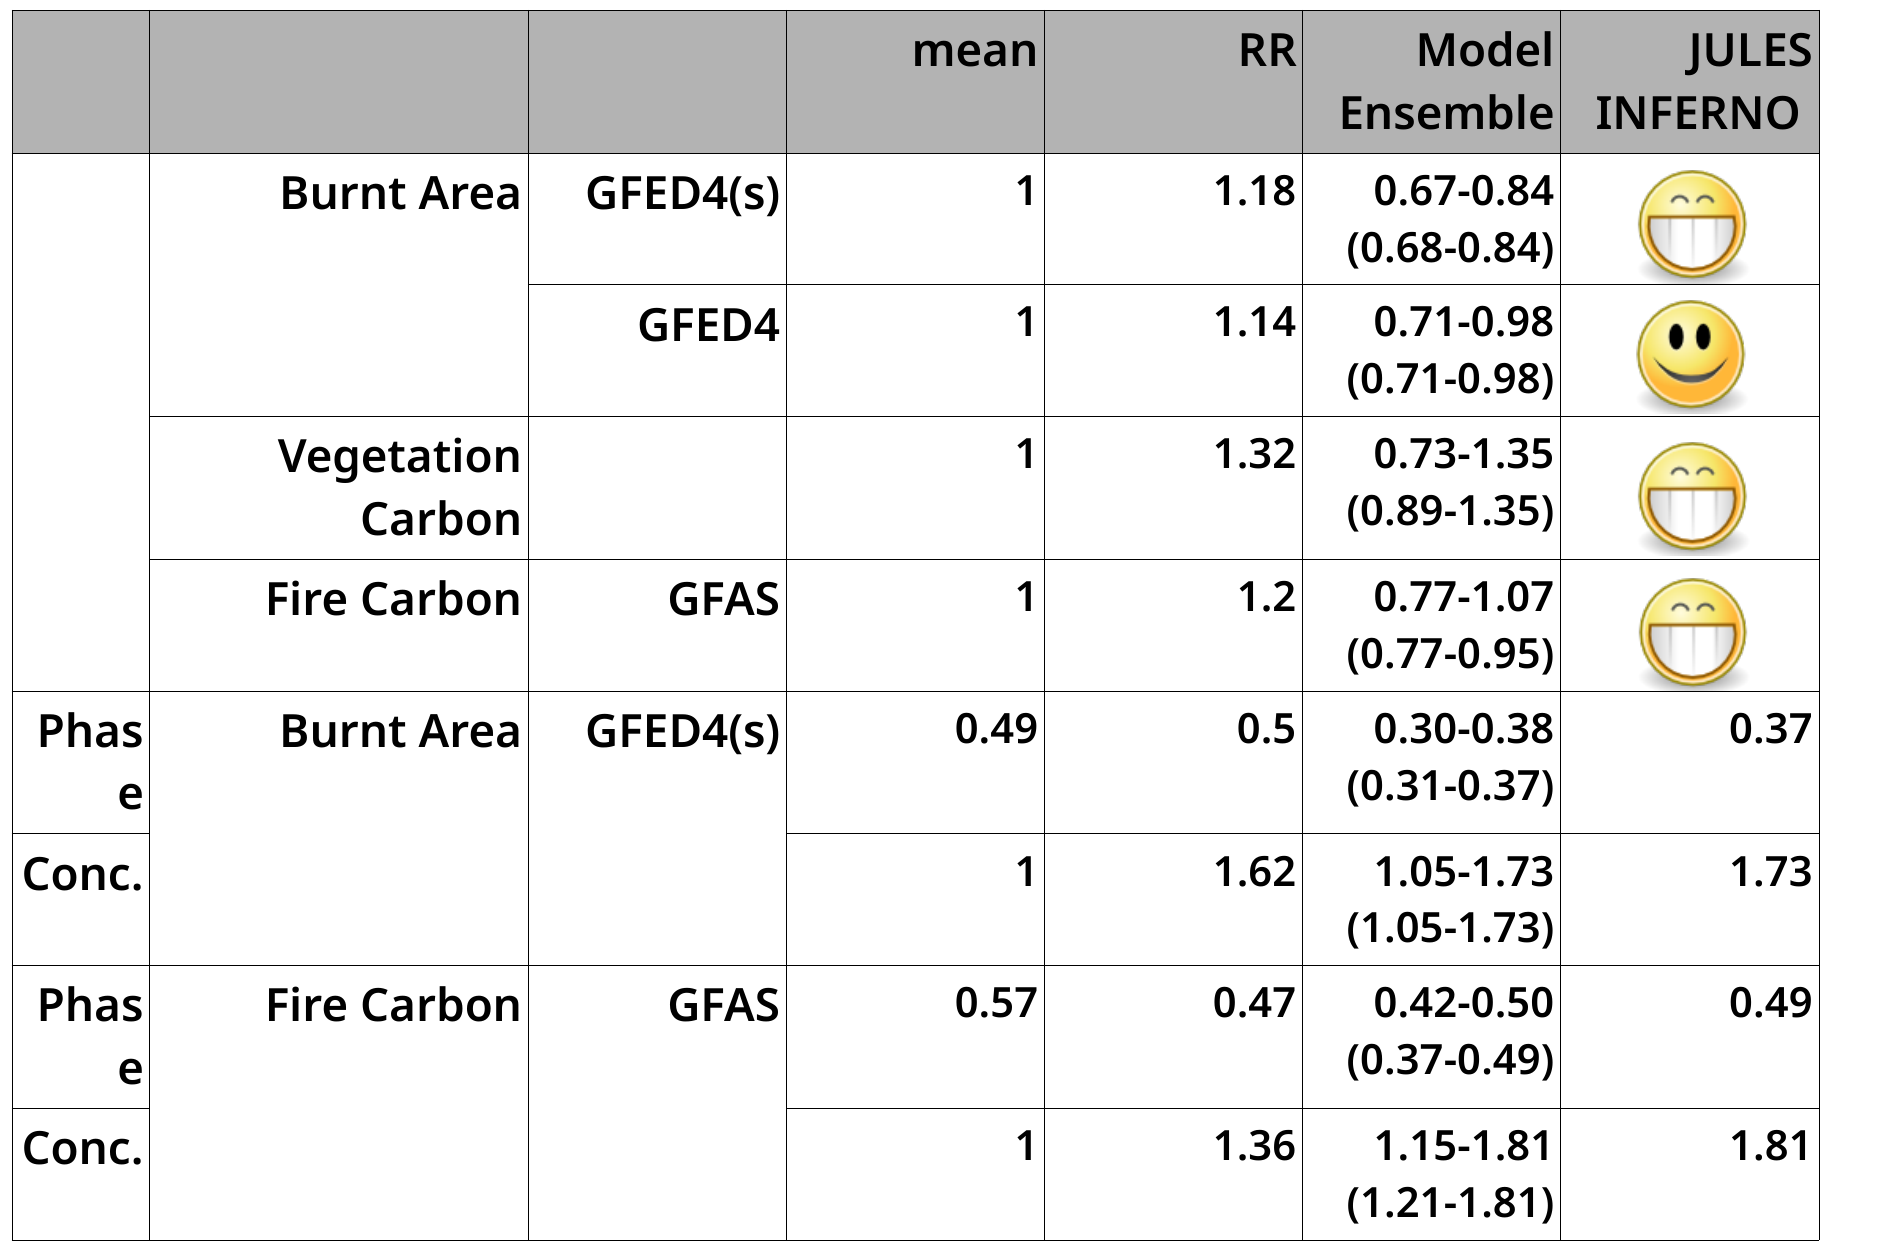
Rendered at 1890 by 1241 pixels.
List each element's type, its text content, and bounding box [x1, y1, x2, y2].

table_cell Phase [13, 966, 149, 1108]
table_cell 1 [787, 154, 1044, 284]
table_cell Vegetation Carbon [150, 417, 528, 559]
table_cell Phase [13, 692, 149, 833]
table_cell 1.36 [1045, 1109, 1302, 1240]
picture [1629, 430, 1755, 556]
table_cell 0.5 [1045, 692, 1302, 833]
table_header mean [787, 11, 1044, 153]
table_cell GFAS [529, 966, 786, 1240]
table_cell 1.05-1.73 (1.05-1.73) [1303, 834, 1560, 965]
table_cell 0.67-0.84 (0.68-0.84) [1303, 154, 1560, 284]
table_cell Burnt Area [150, 692, 528, 965]
table_cell [529, 417, 786, 559]
table_cell [13, 154, 149, 691]
table_cell 1.18 [1045, 154, 1302, 284]
table_cell 1.32 [1045, 417, 1302, 559]
table_cell 0.49 [1561, 966, 1819, 1108]
table_cell 0.42-0.50 (0.37-0.49) [1303, 966, 1560, 1108]
table_cell 1 [787, 834, 1044, 965]
table_header JULES INFERNO [1561, 11, 1819, 153]
table_cell GFED4 [529, 285, 786, 416]
table_cell 1.14 [1045, 285, 1302, 416]
table_header [150, 11, 528, 153]
picture [1630, 566, 1755, 692]
table_cell 0.47 [1045, 966, 1302, 1108]
table_cell Conc. [13, 1109, 149, 1240]
picture [1629, 158, 1755, 284]
table_cell 0.49 [787, 692, 1044, 833]
table_cell 1 [787, 560, 1044, 691]
table_cell 1 [787, 285, 1044, 416]
table_cell 0.37 [1561, 692, 1819, 833]
table_cell Fire Carbon [150, 966, 528, 1240]
table_header RR [1045, 11, 1302, 153]
table_cell [1561, 560, 1819, 691]
table_cell 0.71-0.98 (0.71-0.98) [1303, 285, 1560, 416]
table_cell Conc. [13, 834, 149, 965]
picture [1629, 288, 1755, 414]
table_cell GFAS [529, 560, 786, 691]
table_cell 0.77-1.07 (0.77-0.95) [1303, 560, 1560, 691]
table_cell 0.30-0.38 (0.31-0.37) [1303, 692, 1560, 833]
table_cell 1 [787, 1109, 1044, 1240]
table_header Model Ensemble [1303, 11, 1560, 153]
table_cell 1.15-1.81 (1.21-1.81) [1303, 1109, 1560, 1240]
table_cell 1.73 [1561, 834, 1819, 965]
table_cell 1 [787, 417, 1044, 559]
table_cell 1.81 [1561, 1109, 1819, 1240]
table_header [13, 11, 149, 153]
table_cell [1561, 154, 1819, 284]
table_cell GFED4(s) [529, 692, 786, 965]
table_cell Fire Carbon [150, 560, 528, 691]
table_cell 0.73-1.35 (0.89-1.35) [1303, 417, 1560, 559]
table_cell [1561, 417, 1819, 559]
table_cell Burnt Area [150, 154, 528, 416]
table_header [529, 11, 786, 153]
table_cell 1.2 [1045, 560, 1302, 691]
table_cell 0.57 [787, 966, 1044, 1108]
table_cell GFED4(s) [529, 154, 786, 284]
table_cell 1.62 [1045, 834, 1302, 965]
table_cell [1561, 285, 1819, 416]
